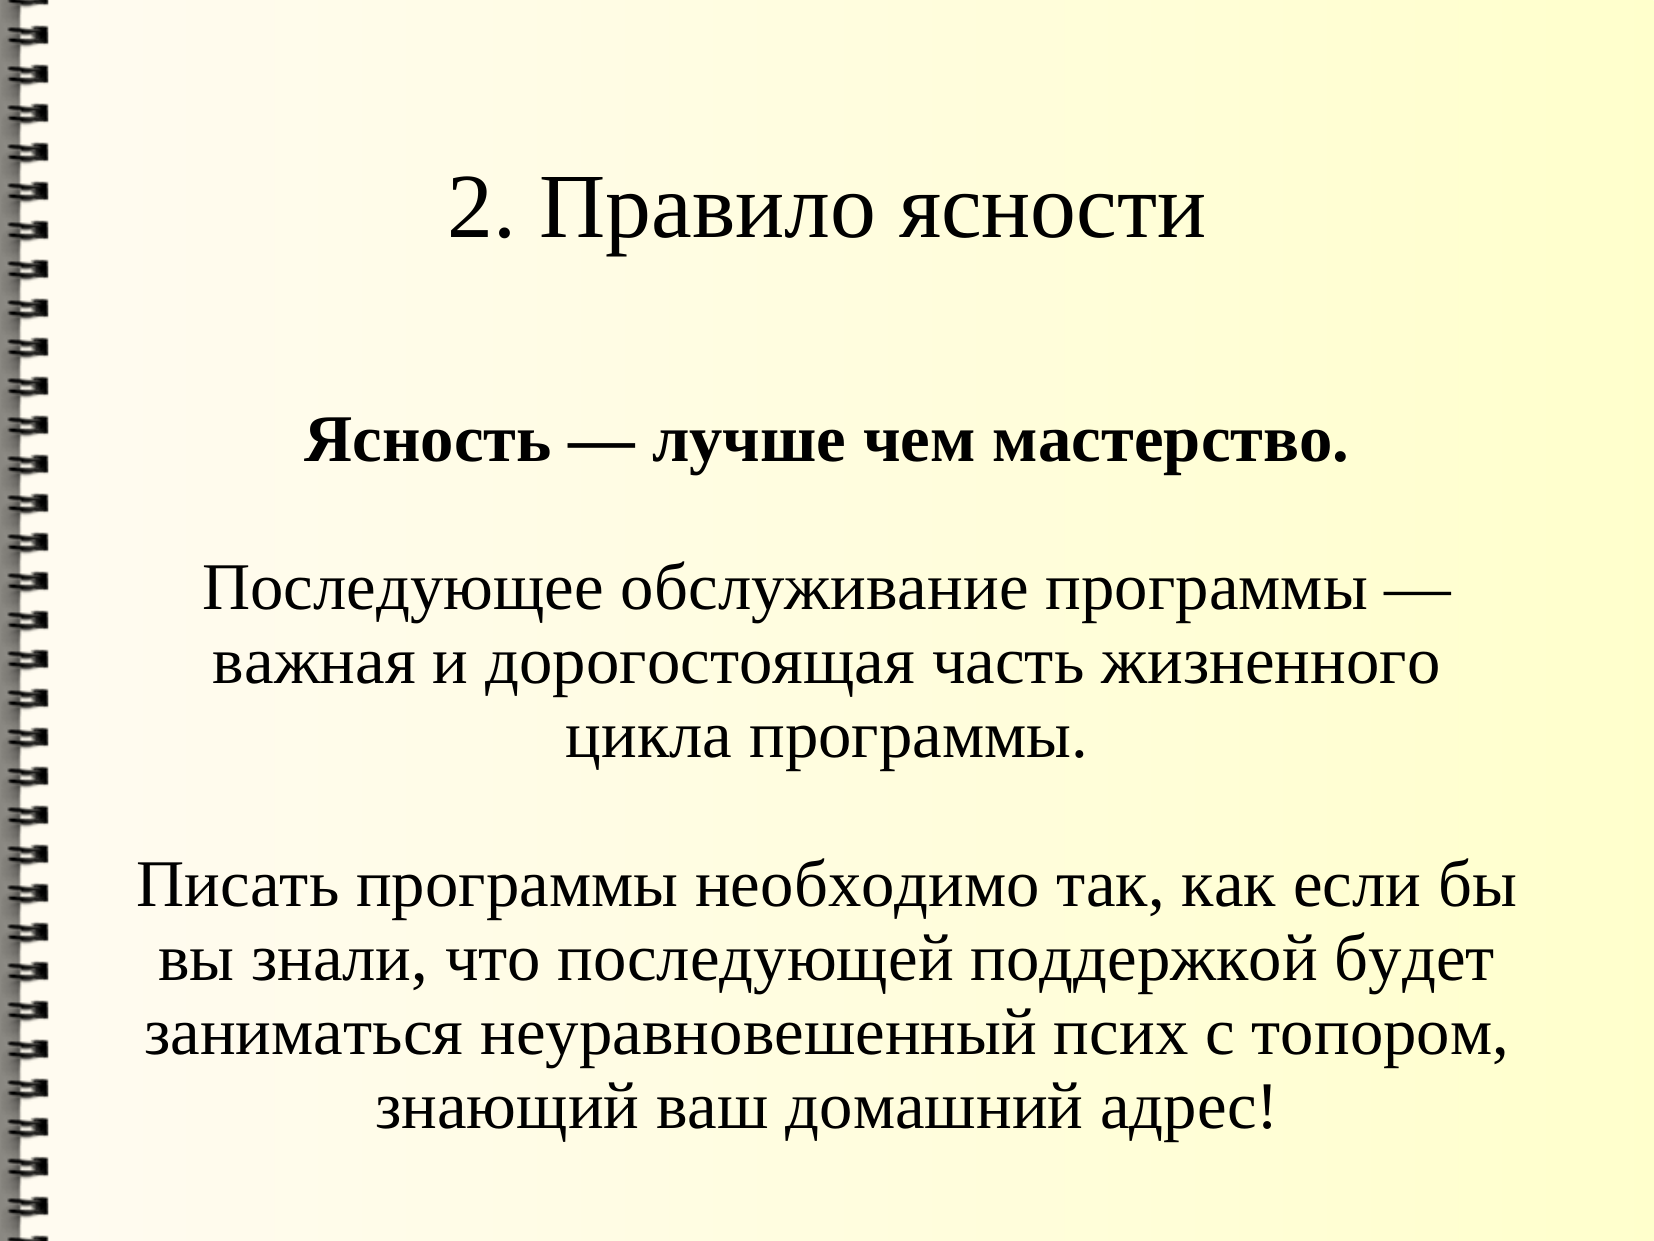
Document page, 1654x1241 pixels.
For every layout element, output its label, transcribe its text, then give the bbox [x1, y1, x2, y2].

picture [0, 0, 1654, 1241]
subtitle Ясность — лучше чем мастерство. Последующее обслуживание программы — важная и дорогостоящая часть жизненного цикла программы. Писать программы необходимо так, как если бы вы знали, что последующей поддержкой будет заниматься неуравновешенный псих с топором, знающий ваш домашний адрес! [121, 344, 1534, 1200]
title 2. Правило ясности [121, 102, 1534, 311]
